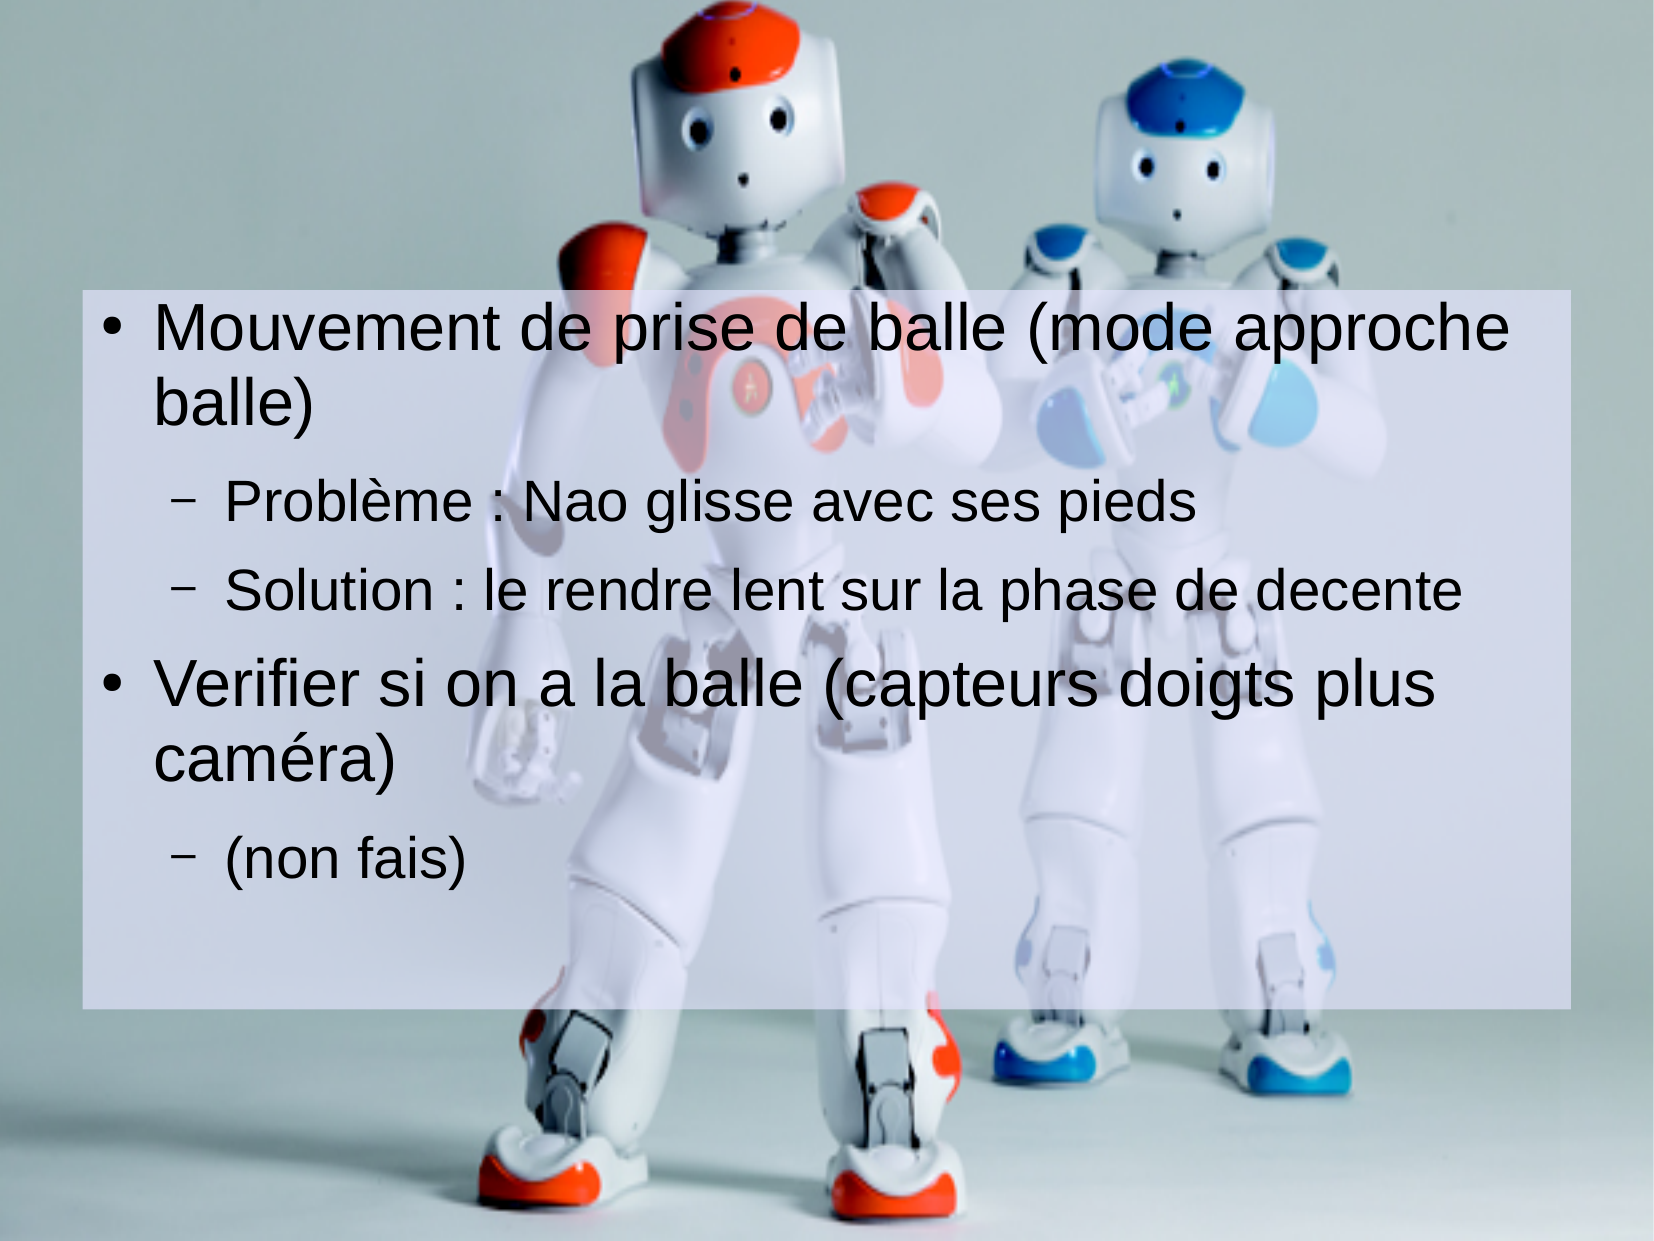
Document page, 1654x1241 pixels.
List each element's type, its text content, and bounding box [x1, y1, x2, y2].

picture [0, 0, 1654, 1241]
list Mouvement de prise de balle (mode approche balle) Problème : Nao glisse avec ses pieds Solution : le rendre lent sur la phase de decente Verifier si on a la balle (capteurs doigts plus caméra) (non fais) [82, 290, 1571, 1010]
